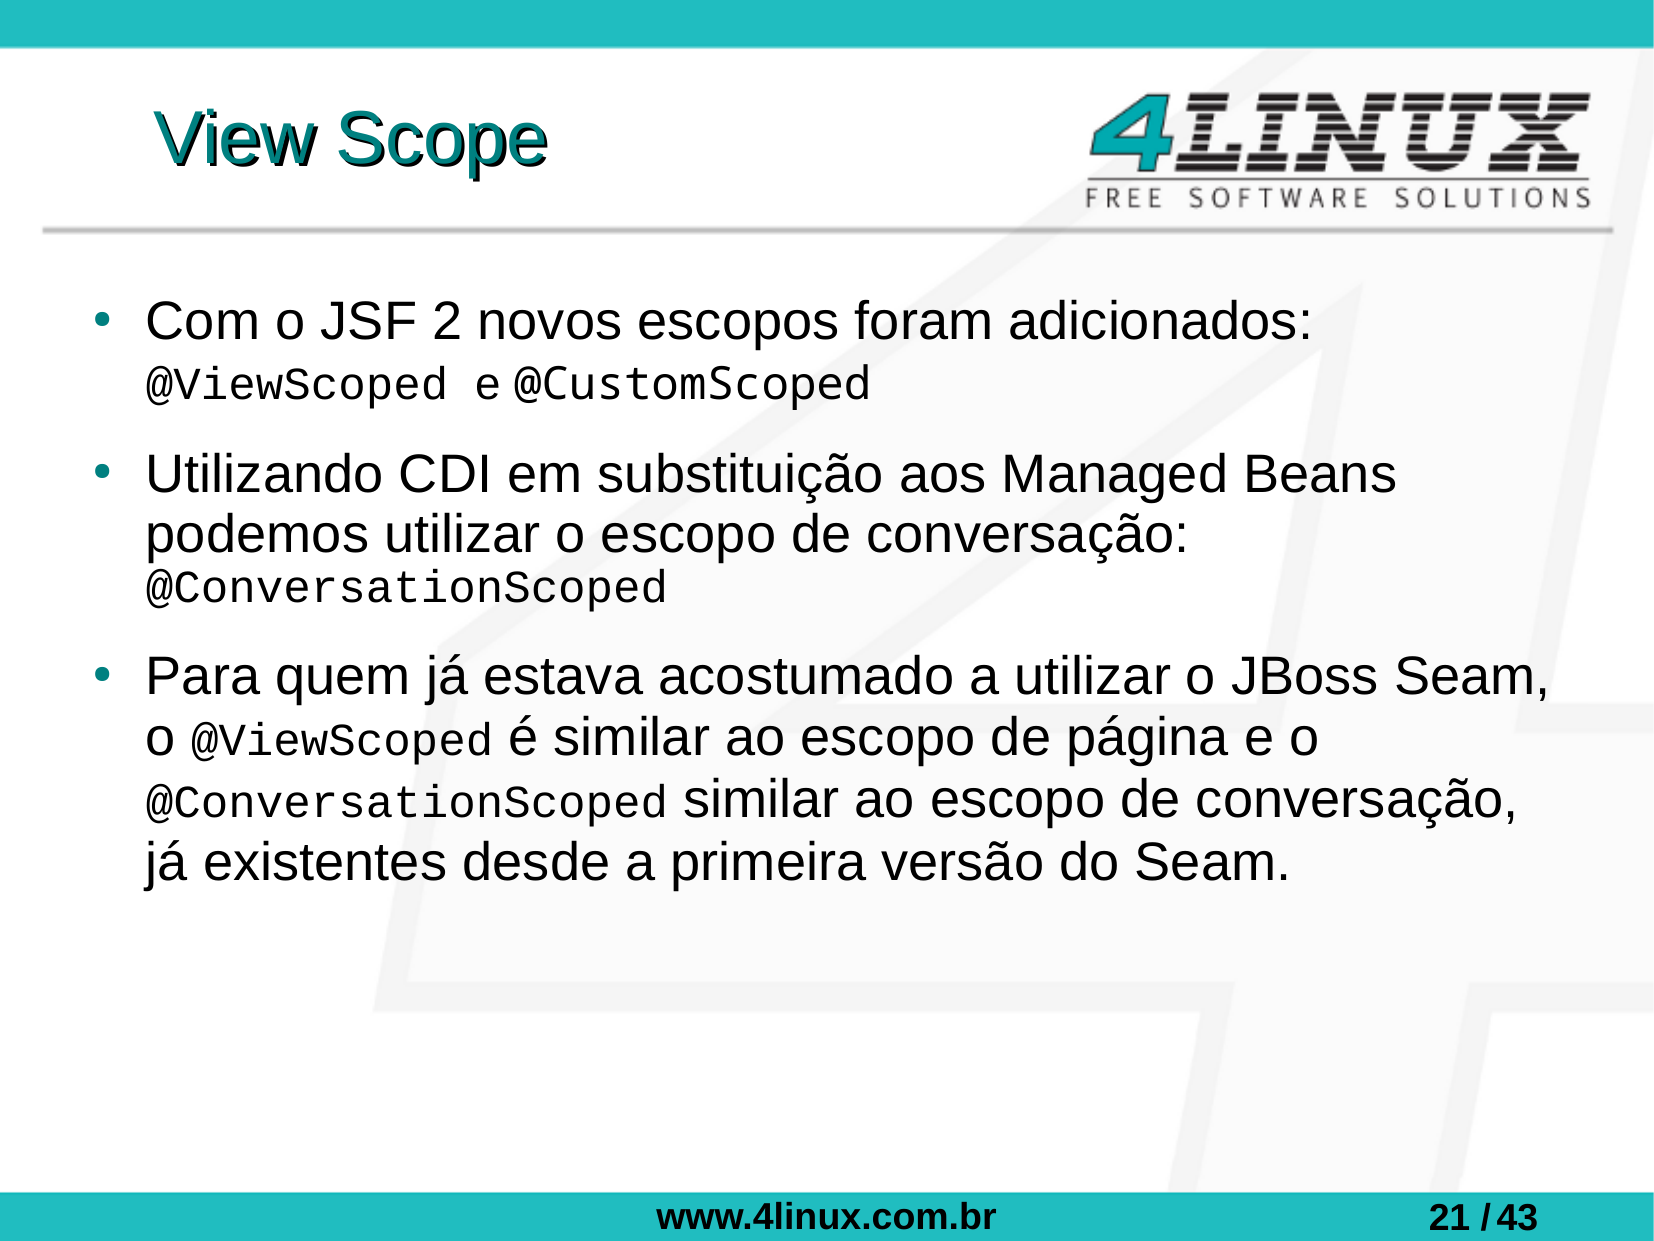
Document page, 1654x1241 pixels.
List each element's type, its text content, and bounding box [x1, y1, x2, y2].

list Com o JSF 2 novos escopos foram adicionados: @ViewScoped e @CustomScoped Utilizando CDI em substituição aos Managed Beans podemos utilizar o escopo de conversação: @ConversationScoped Para quem já estava acostumado a utilizar o JBoss Seam, o @ViewScoped é similar ao escopo de página e o @ConversationScoped similar ao escopo de conversação, já existentes desde a primeira versão do Seam. [75, 290, 1564, 1163]
picture [0, 0, 1654, 1241]
title View Scope [82, 49, 1051, 226]
